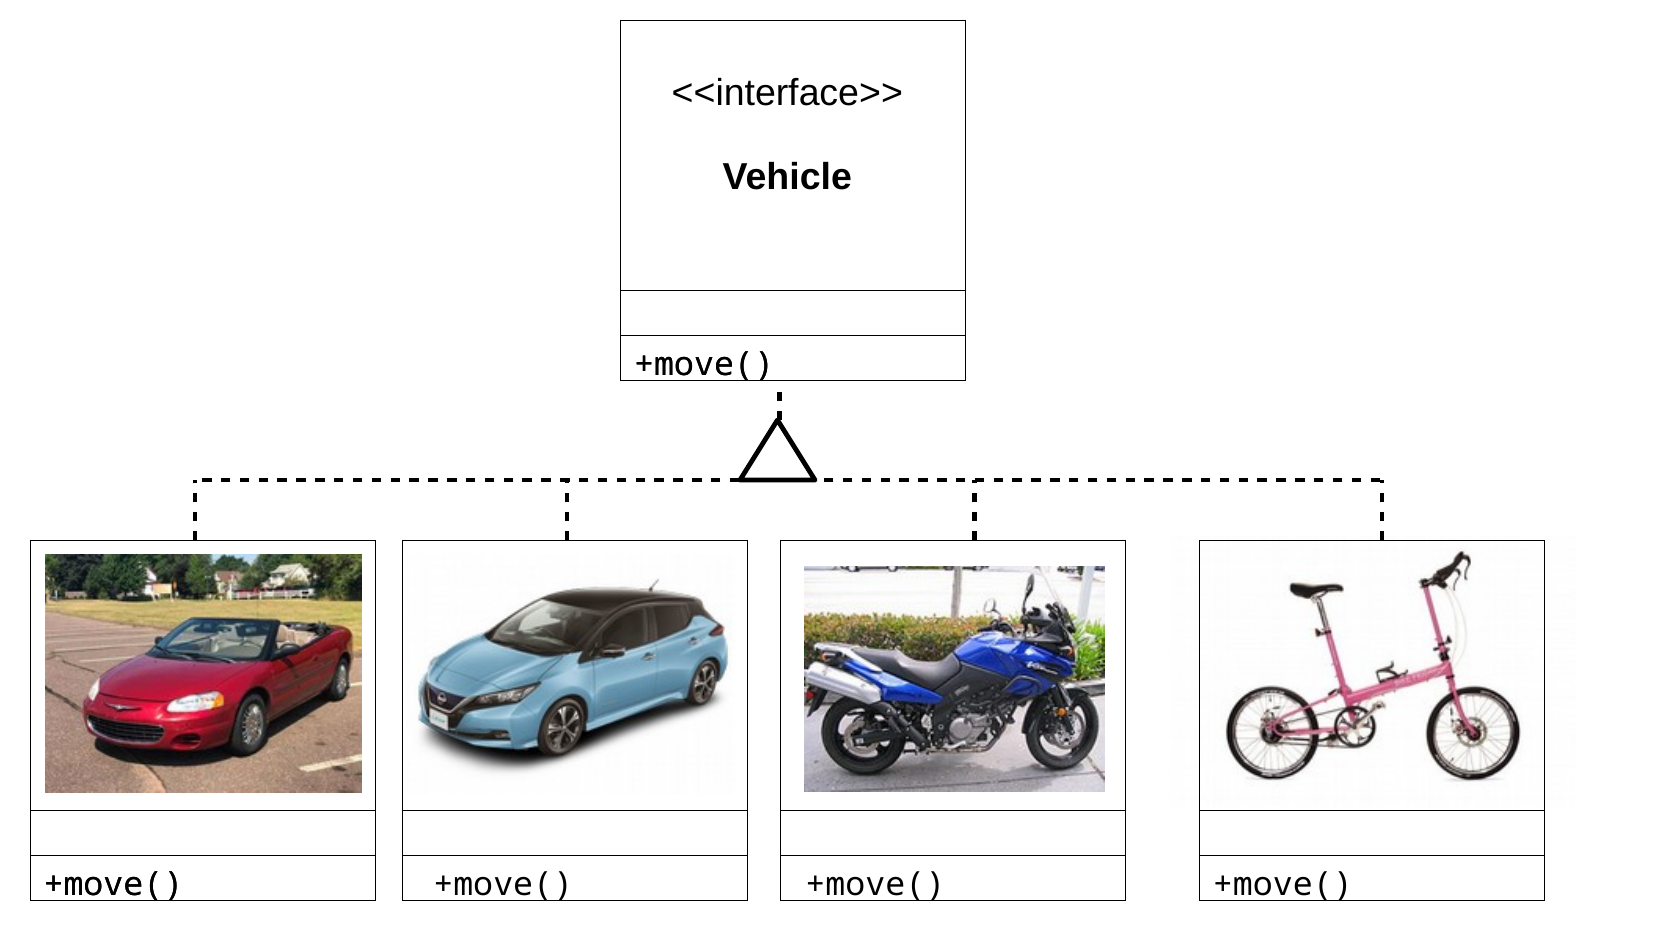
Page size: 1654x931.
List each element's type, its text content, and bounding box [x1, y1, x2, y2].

picture [1200, 541, 1544, 807]
text_box +move() [619, 332, 790, 386]
picture [406, 554, 736, 796]
text_box +move() [790, 852, 961, 905]
picture [1170, 536, 1380, 807]
text_box +move() [28, 852, 199, 905]
picture [804, 566, 1105, 792]
text_box +move() [418, 852, 589, 905]
picture [45, 554, 362, 793]
picture [1384, 536, 1576, 807]
text_box +move() [1198, 852, 1368, 905]
text_box <<interface>> Vehicle [656, 64, 918, 205]
